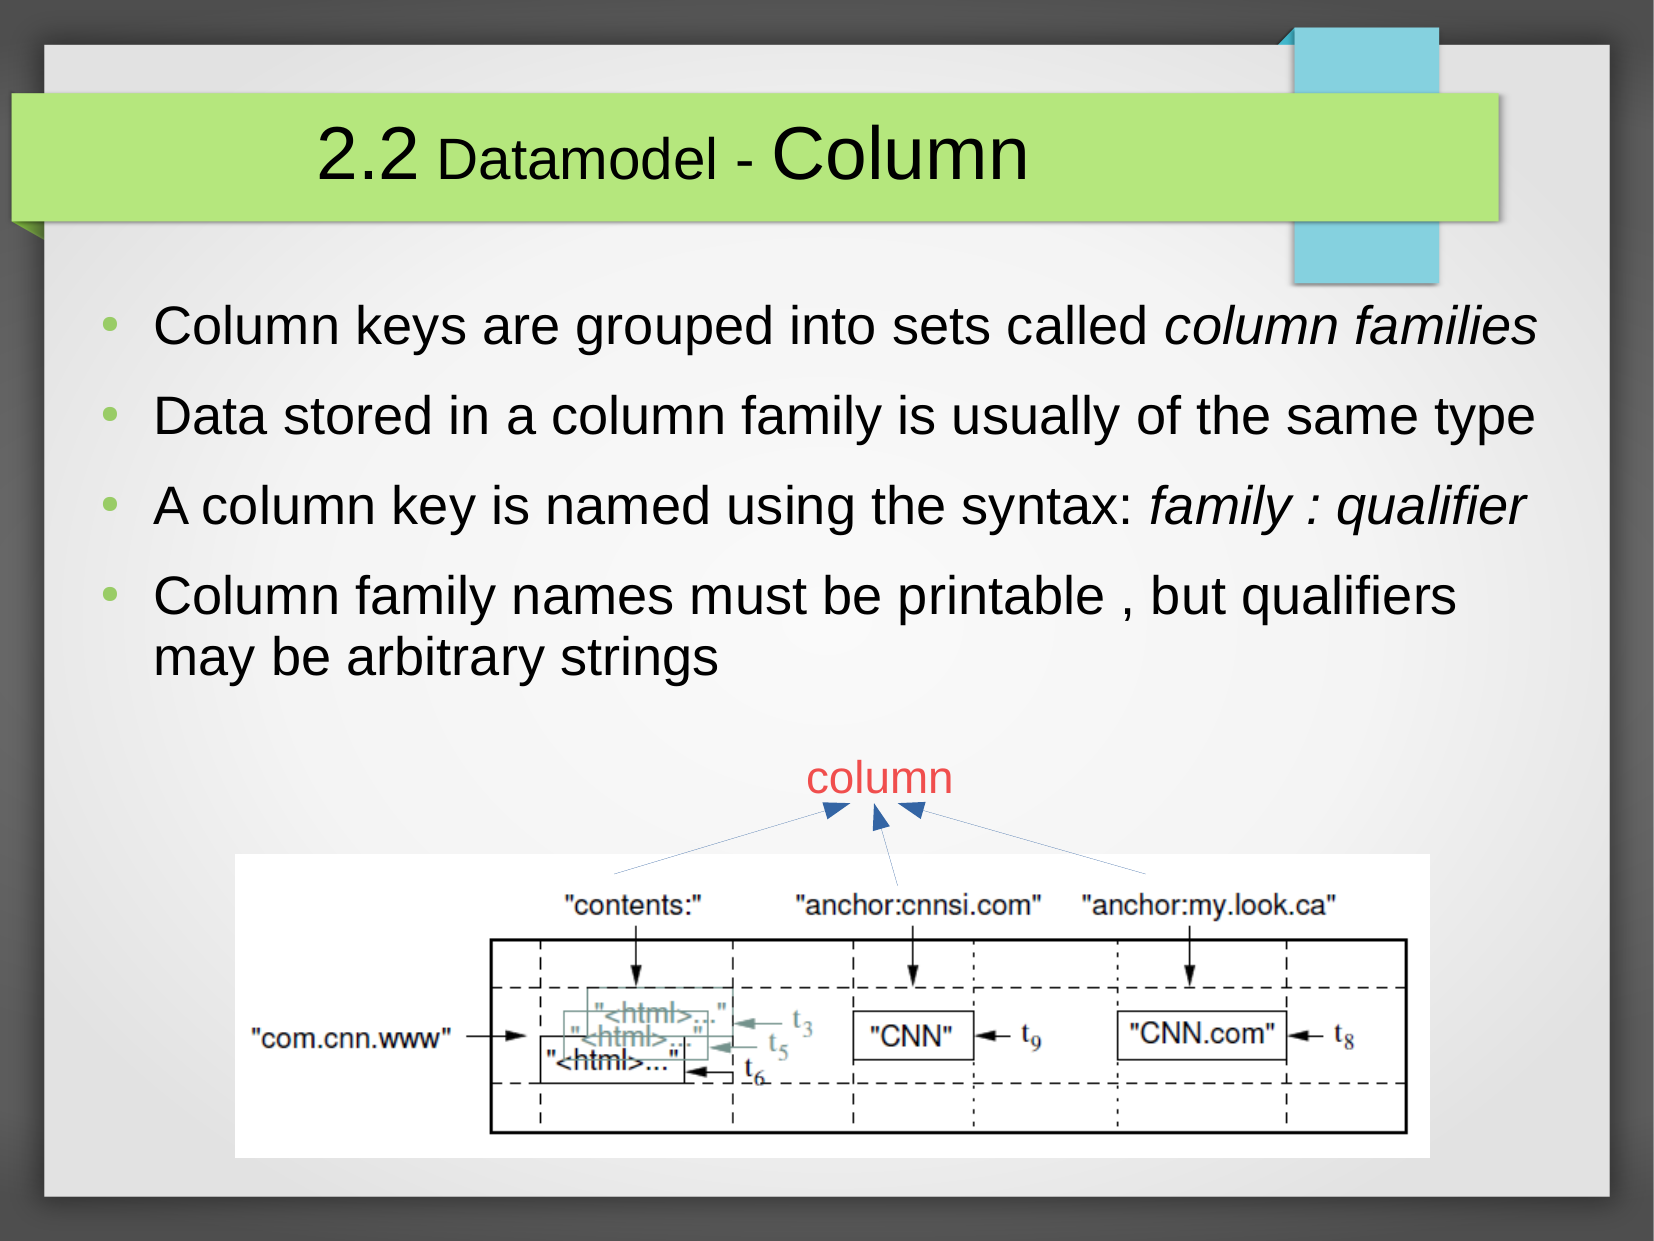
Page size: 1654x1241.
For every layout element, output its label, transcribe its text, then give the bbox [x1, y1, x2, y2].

title 2.2 Datamodel - Column [82, 94, 1264, 213]
list Column keys are grouped into sets called column families Data stored in a column family is usually of the same type A column key is named using the syntax: family : qualifier Column family names must be printable , but qualifiers may be arbitrary strings [82, 295, 1571, 1015]
picture [0, 0, 1654, 1241]
text_box column [791, 745, 1158, 886]
